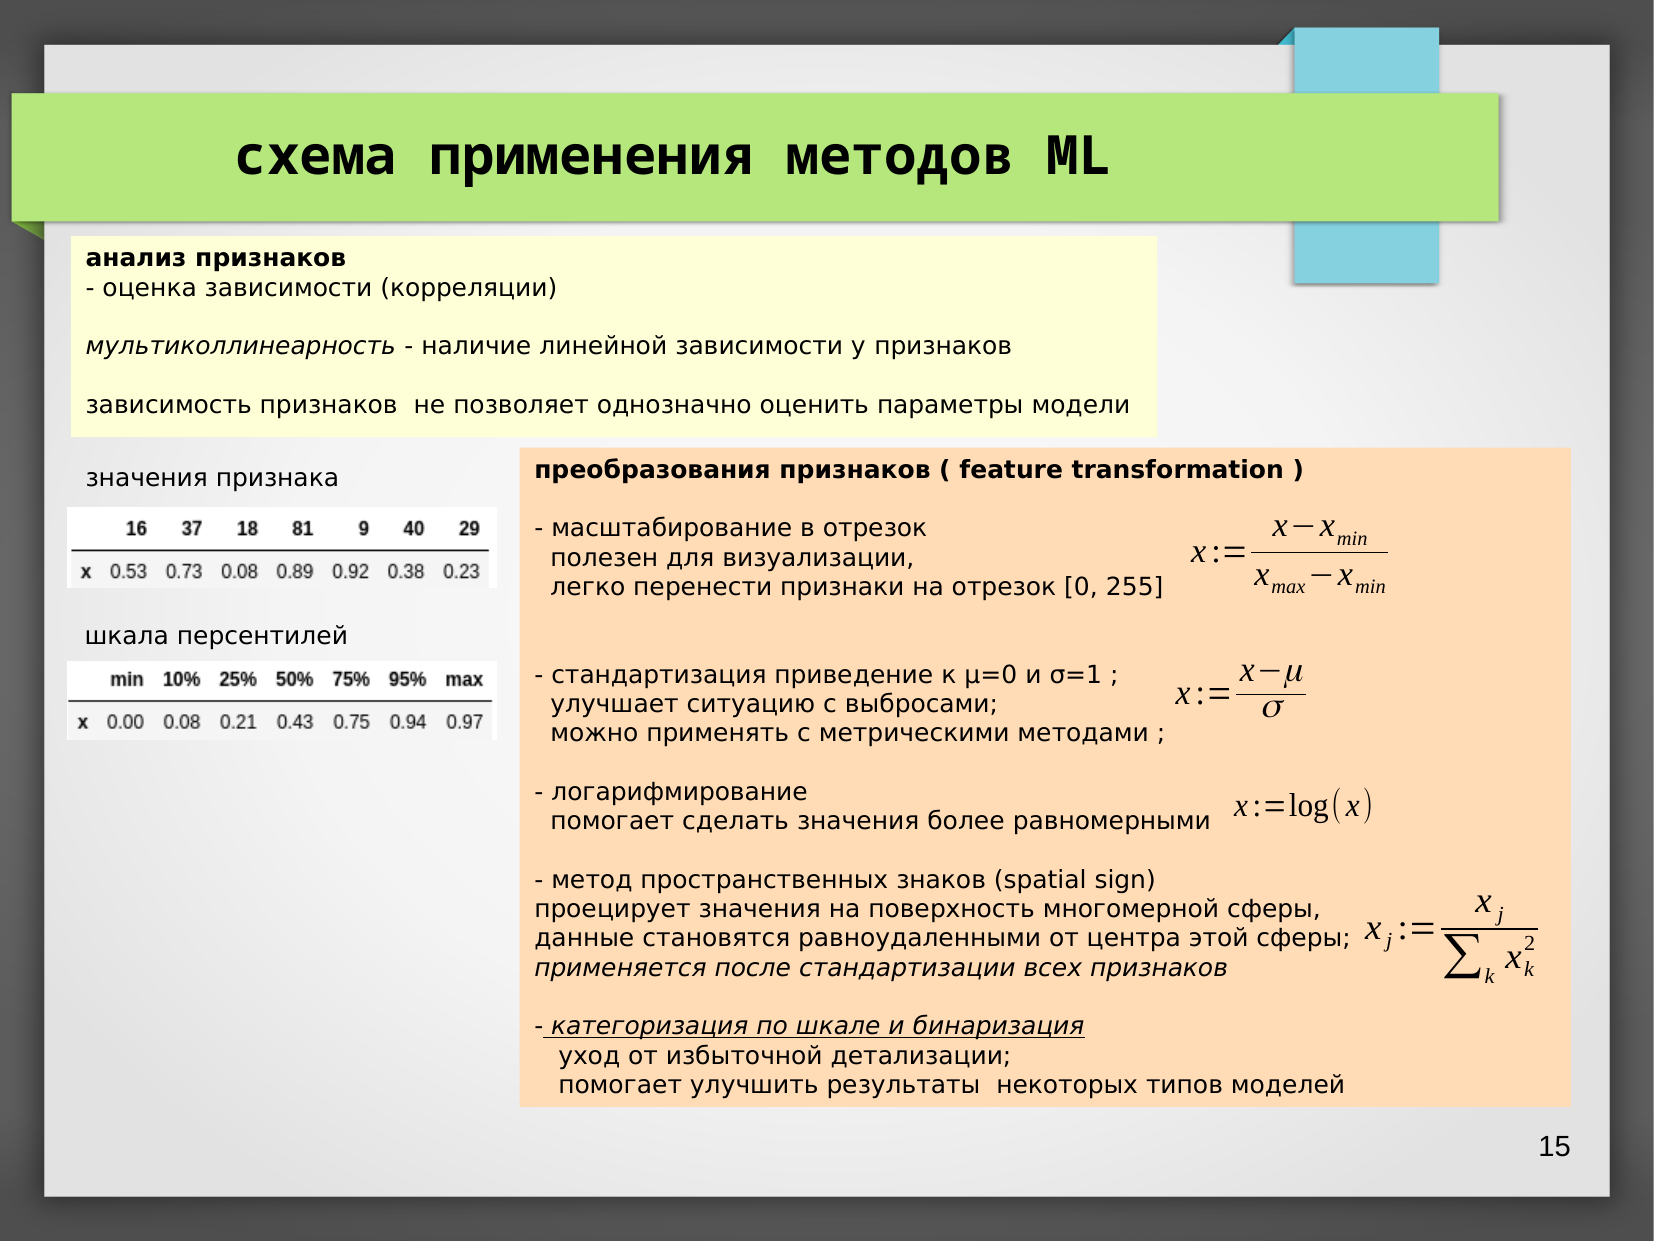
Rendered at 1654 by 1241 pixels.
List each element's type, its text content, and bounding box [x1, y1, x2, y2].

chart [1358, 881, 1544, 989]
text_box шкала персентилей [69, 614, 378, 667]
chart [1228, 786, 1377, 828]
title схема применения методов ML [82, 94, 1264, 213]
text_box анализ признаков - оценка зависимости (корреляции) мультиколлинеарность - наличие линейной зависимости у признаков зависимость признаков не позволяет однозначно оценить параметры модели [70, 236, 1158, 438]
text_box преобразования признаков ( feature transformation ) - масштабирование в отрезок полезен для визуализации, легко перенести признаки на отрезок [0, 255] - стандартизация приведение к μ=0 и σ=1 ; улучшает ситуацию с выбросами; можно применять с метрическими методами ; - логарифмирование помогает сделать значения более равномерными - метод пространственных знаков (spatial sign) проецирует значения на поверхность многомерной сферы, данные становятся равноудаленными от центра этой сферы; применяется после стандартизации всех признаков - категоризация по шкале и бинаризация уход от избыточной детализации; помогает улучшить результаты некоторых типов моделей [519, 447, 1571, 1107]
text_box значения признака [70, 456, 380, 508]
chart [1169, 656, 1312, 719]
chart [1184, 506, 1394, 598]
picture [0, 0, 1654, 1241]
